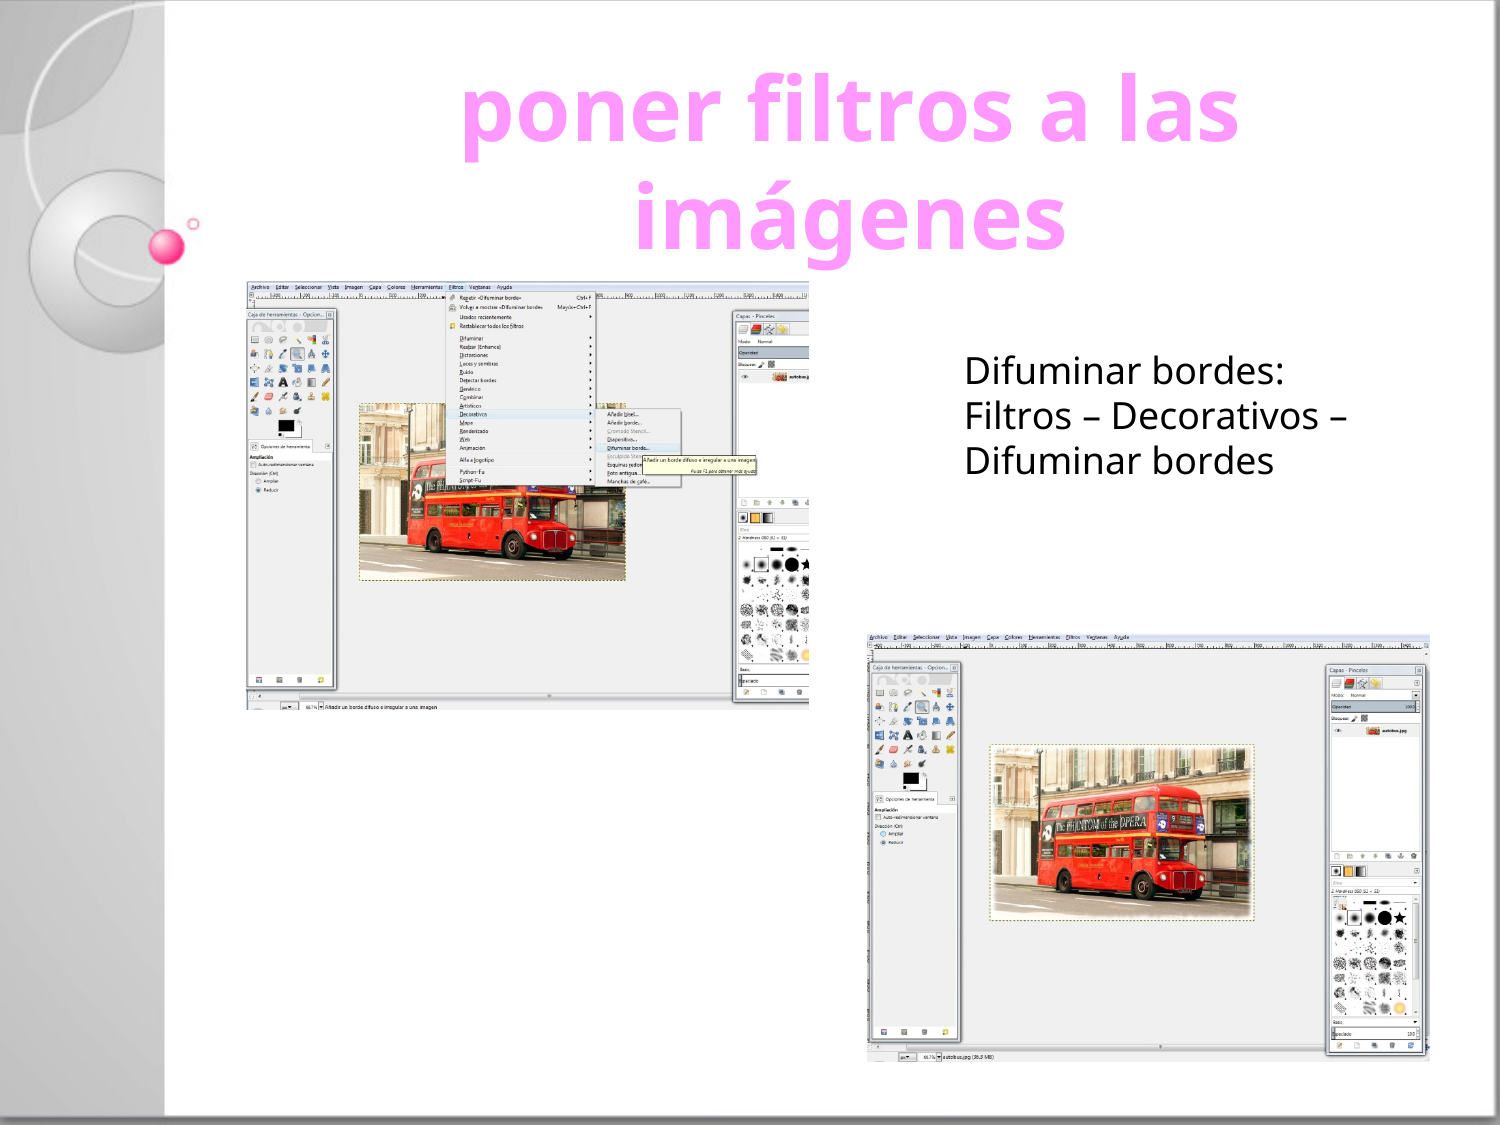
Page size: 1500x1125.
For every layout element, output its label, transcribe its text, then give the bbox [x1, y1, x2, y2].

title poner filtros a las imágenes [235, 45, 1466, 233]
text_box Difuminar bordes: Filtros – Decorativos – Difuminar bordes [949, 339, 1465, 490]
picture [0, 0, 1500, 1125]
